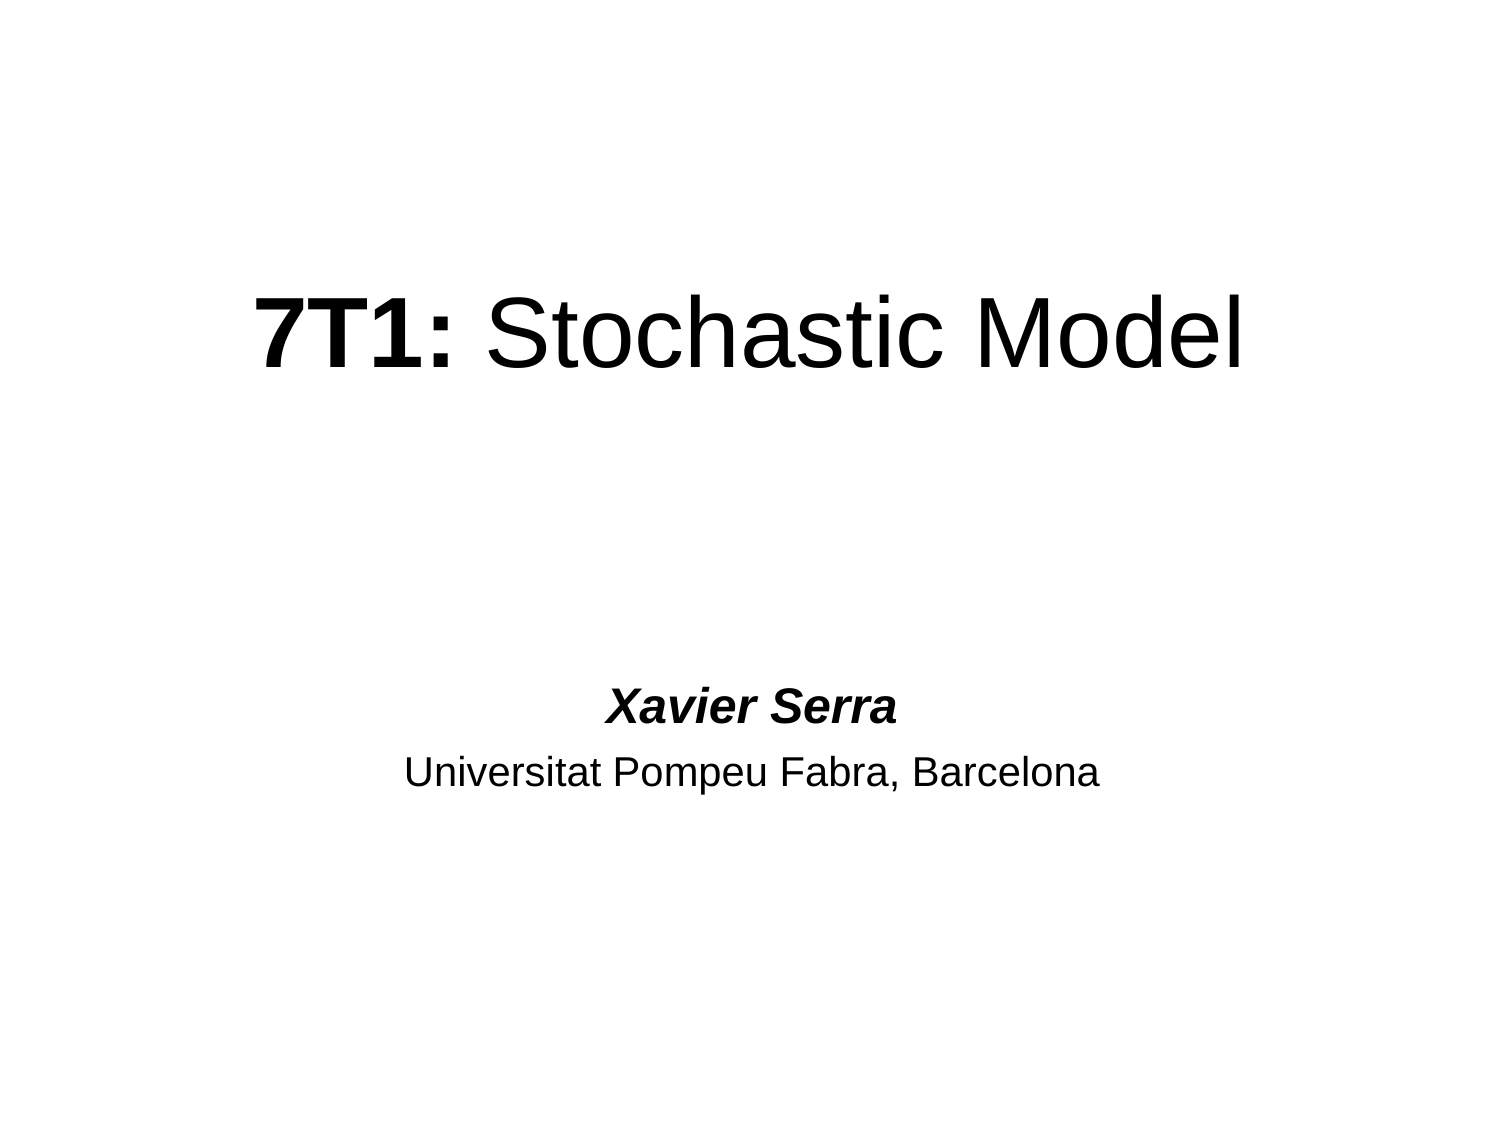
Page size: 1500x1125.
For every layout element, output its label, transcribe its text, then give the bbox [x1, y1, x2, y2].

title 7T1: Stochastic Model [126, 82, 1334, 572]
text_box Xavier Serra Universitat Pompeu Fabra, Barcelona [338, 670, 1166, 846]
